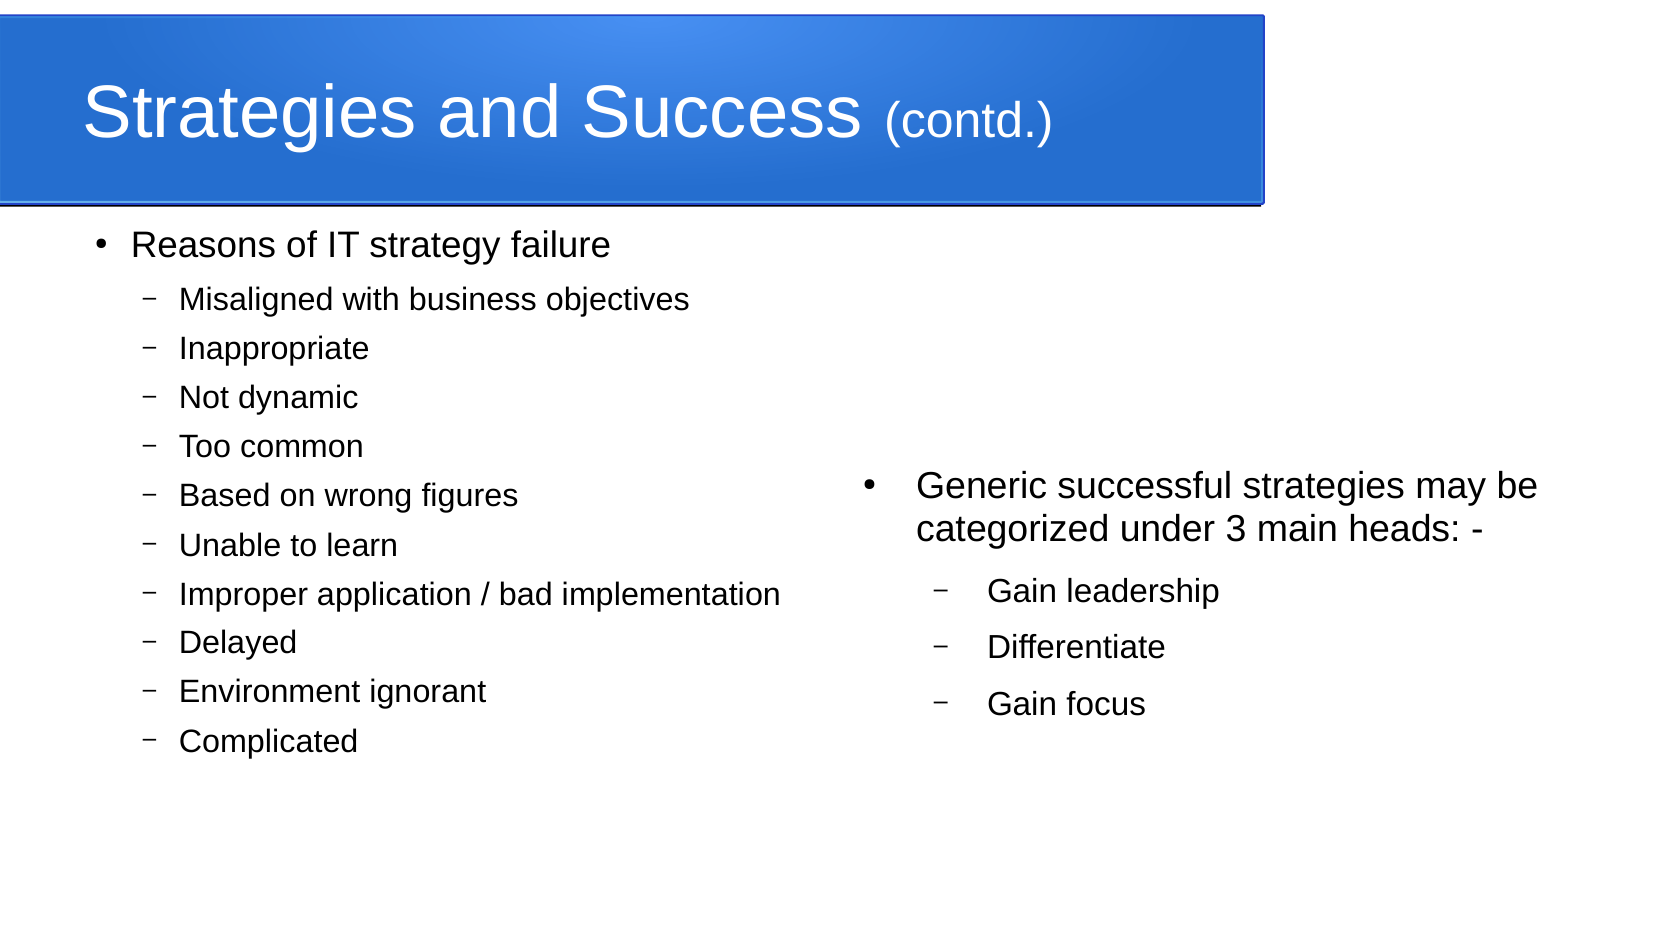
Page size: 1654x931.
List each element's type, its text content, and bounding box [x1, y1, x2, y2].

list Reasons of IT strategy failure Misaligned with business objectives Inappropriate Not dynamic Too common Based on wrong figures Unable to learn Improper application / bad implementation Delayed Environment ignorant Complicated [82, 224, 809, 764]
list Generic successful strategies may be categorized under 3 main heads: - Gain leadership Differentiate Gain focus [845, 465, 1572, 764]
title Strategies and Success (contd.) [82, 35, 1235, 189]
